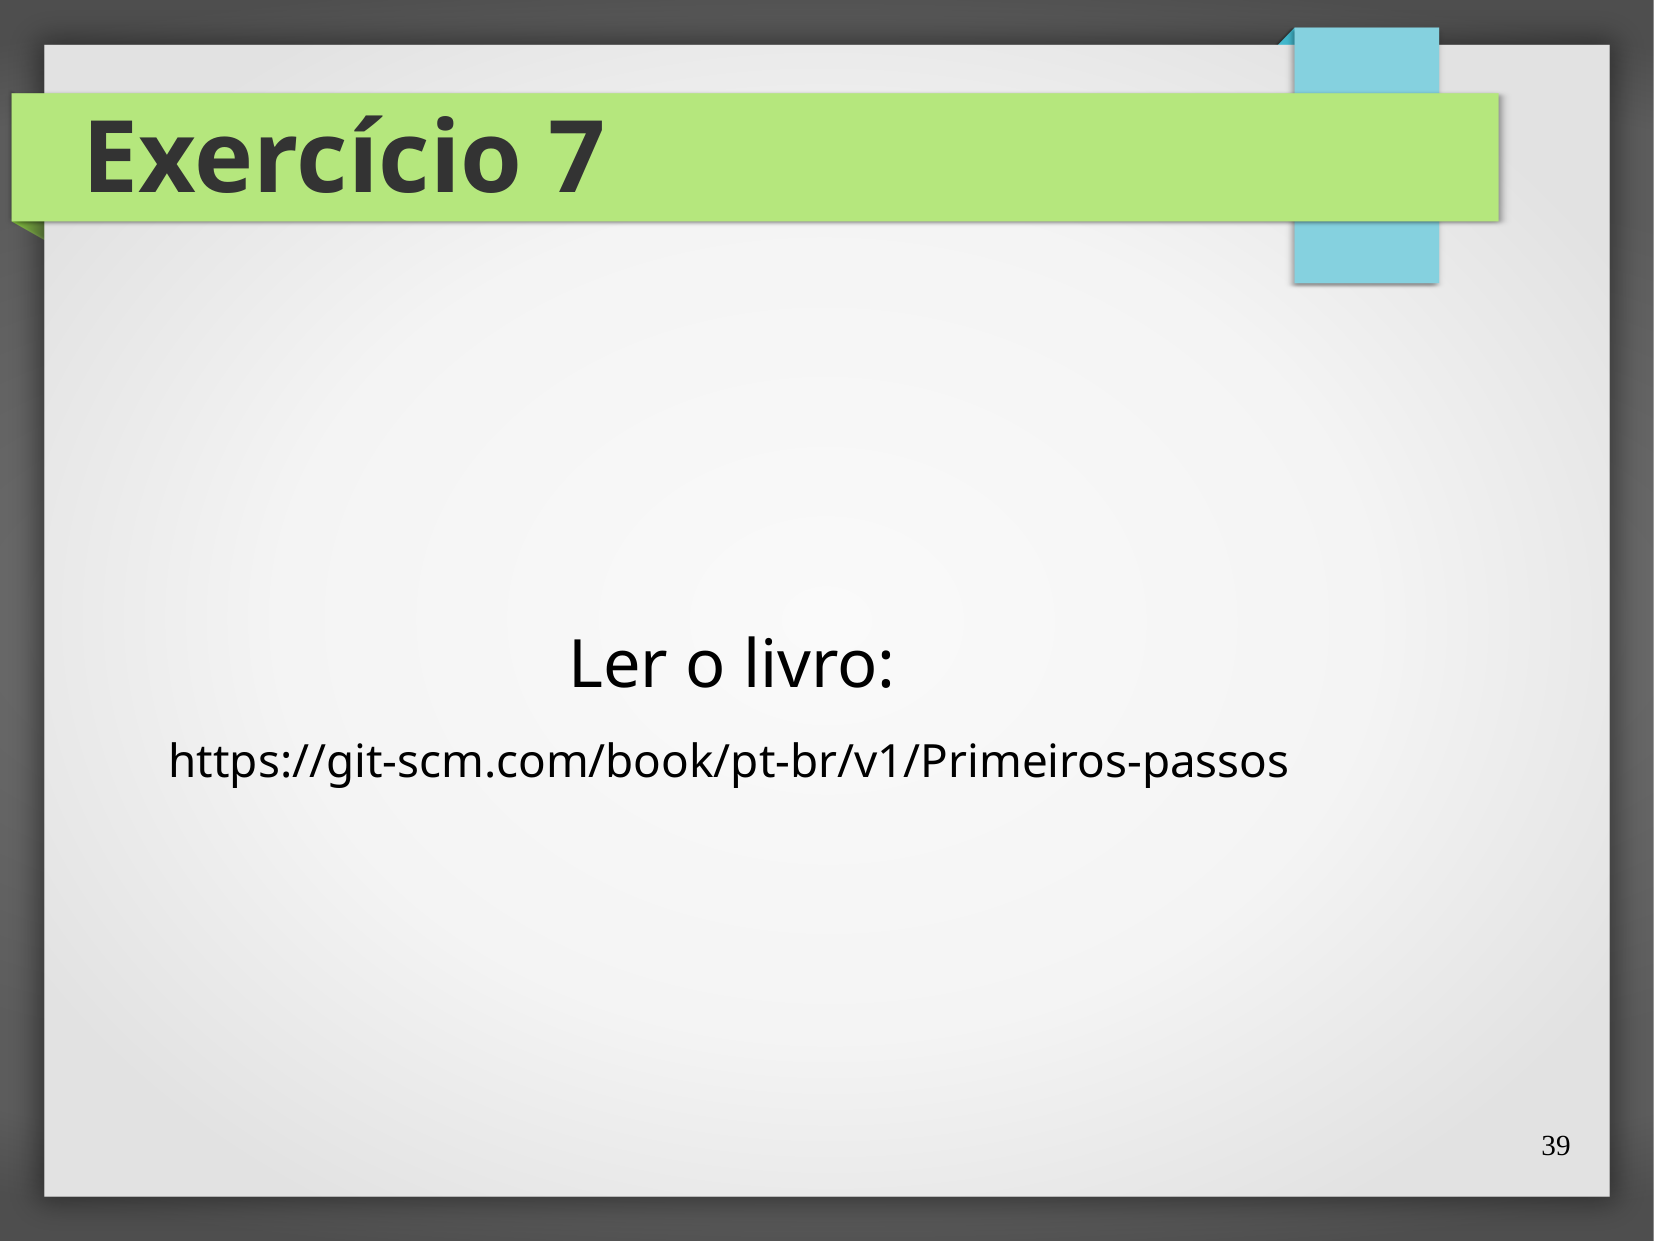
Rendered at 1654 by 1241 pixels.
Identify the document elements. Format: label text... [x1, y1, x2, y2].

picture [0, 0, 1654, 1241]
title Exercício 7 [82, 37, 1264, 270]
subtitle Ler o livro: https://git-scm.com/book/pt-br/v1/Primeiros-passos [141, 384, 1323, 1029]
